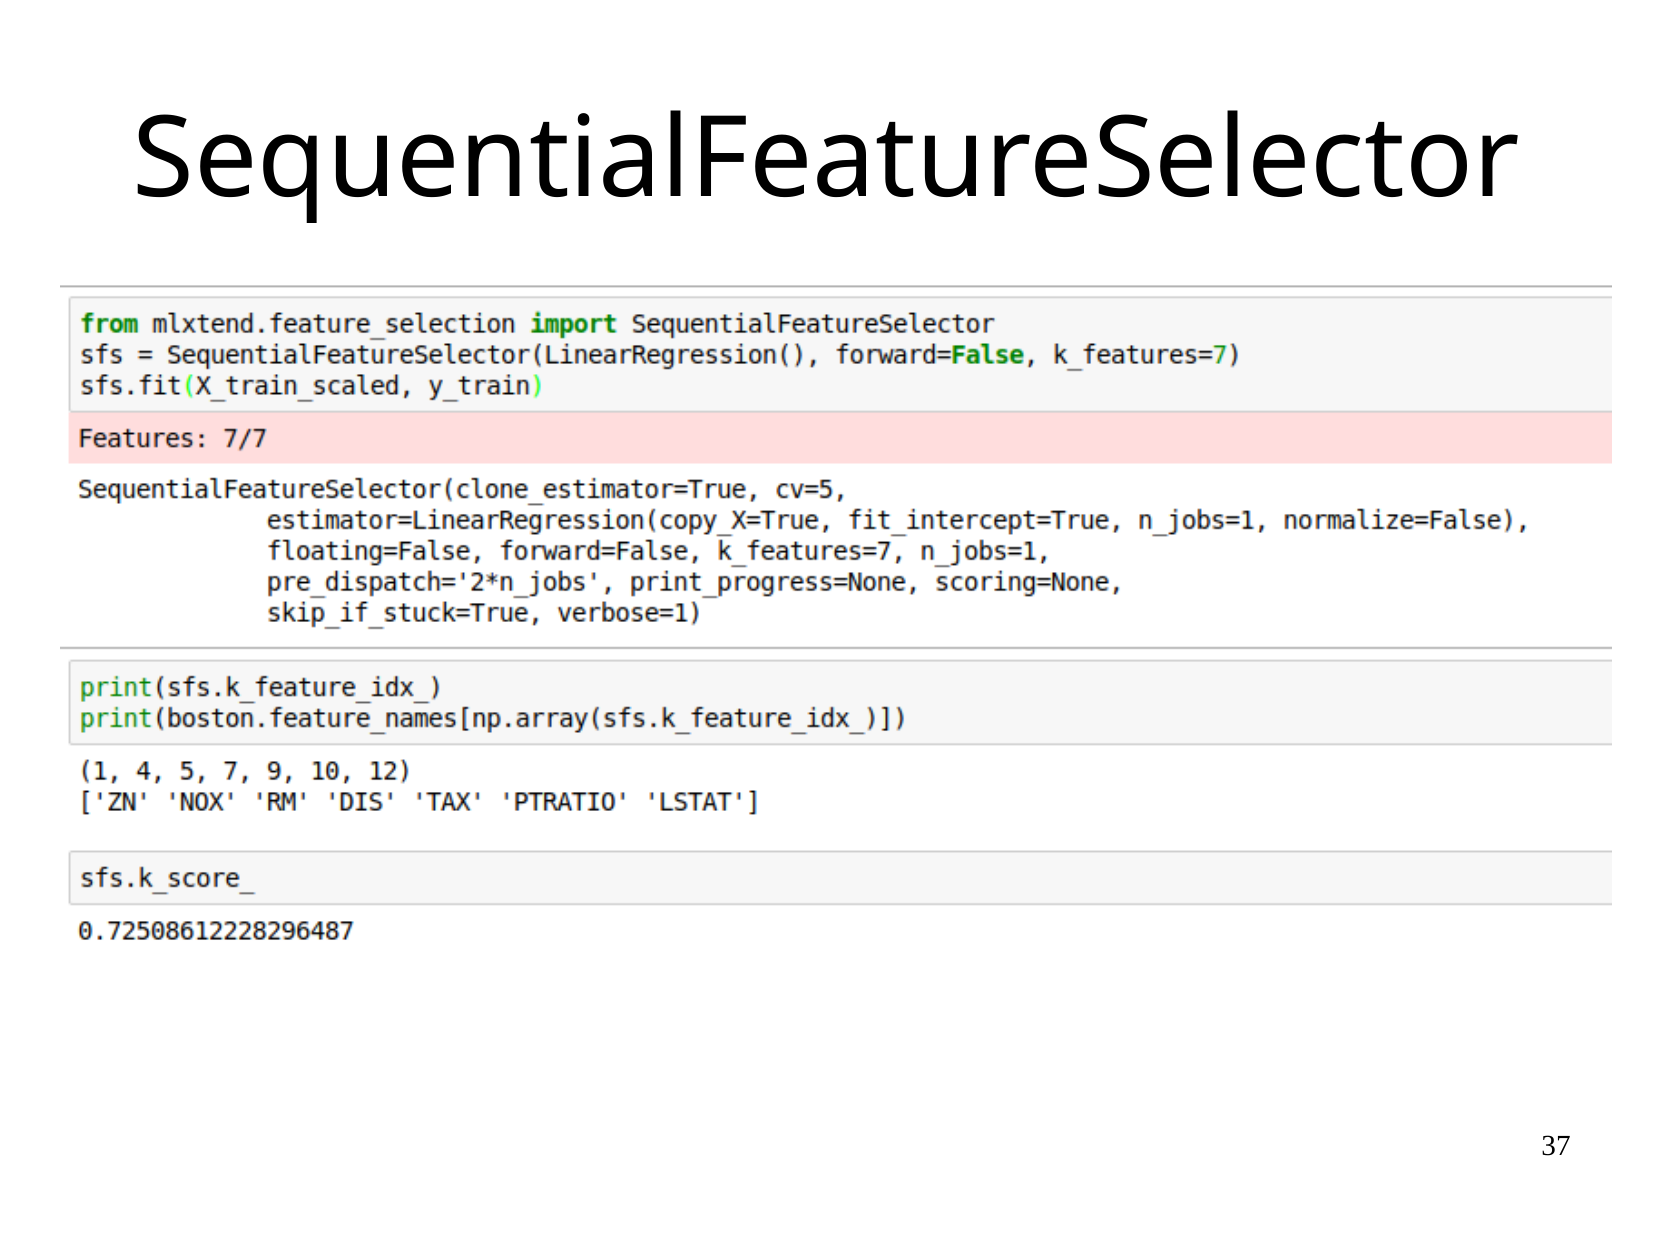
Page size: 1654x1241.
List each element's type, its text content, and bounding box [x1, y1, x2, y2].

picture [60, 284, 1612, 961]
title SequentialFeatureSelector [82, 49, 1571, 257]
